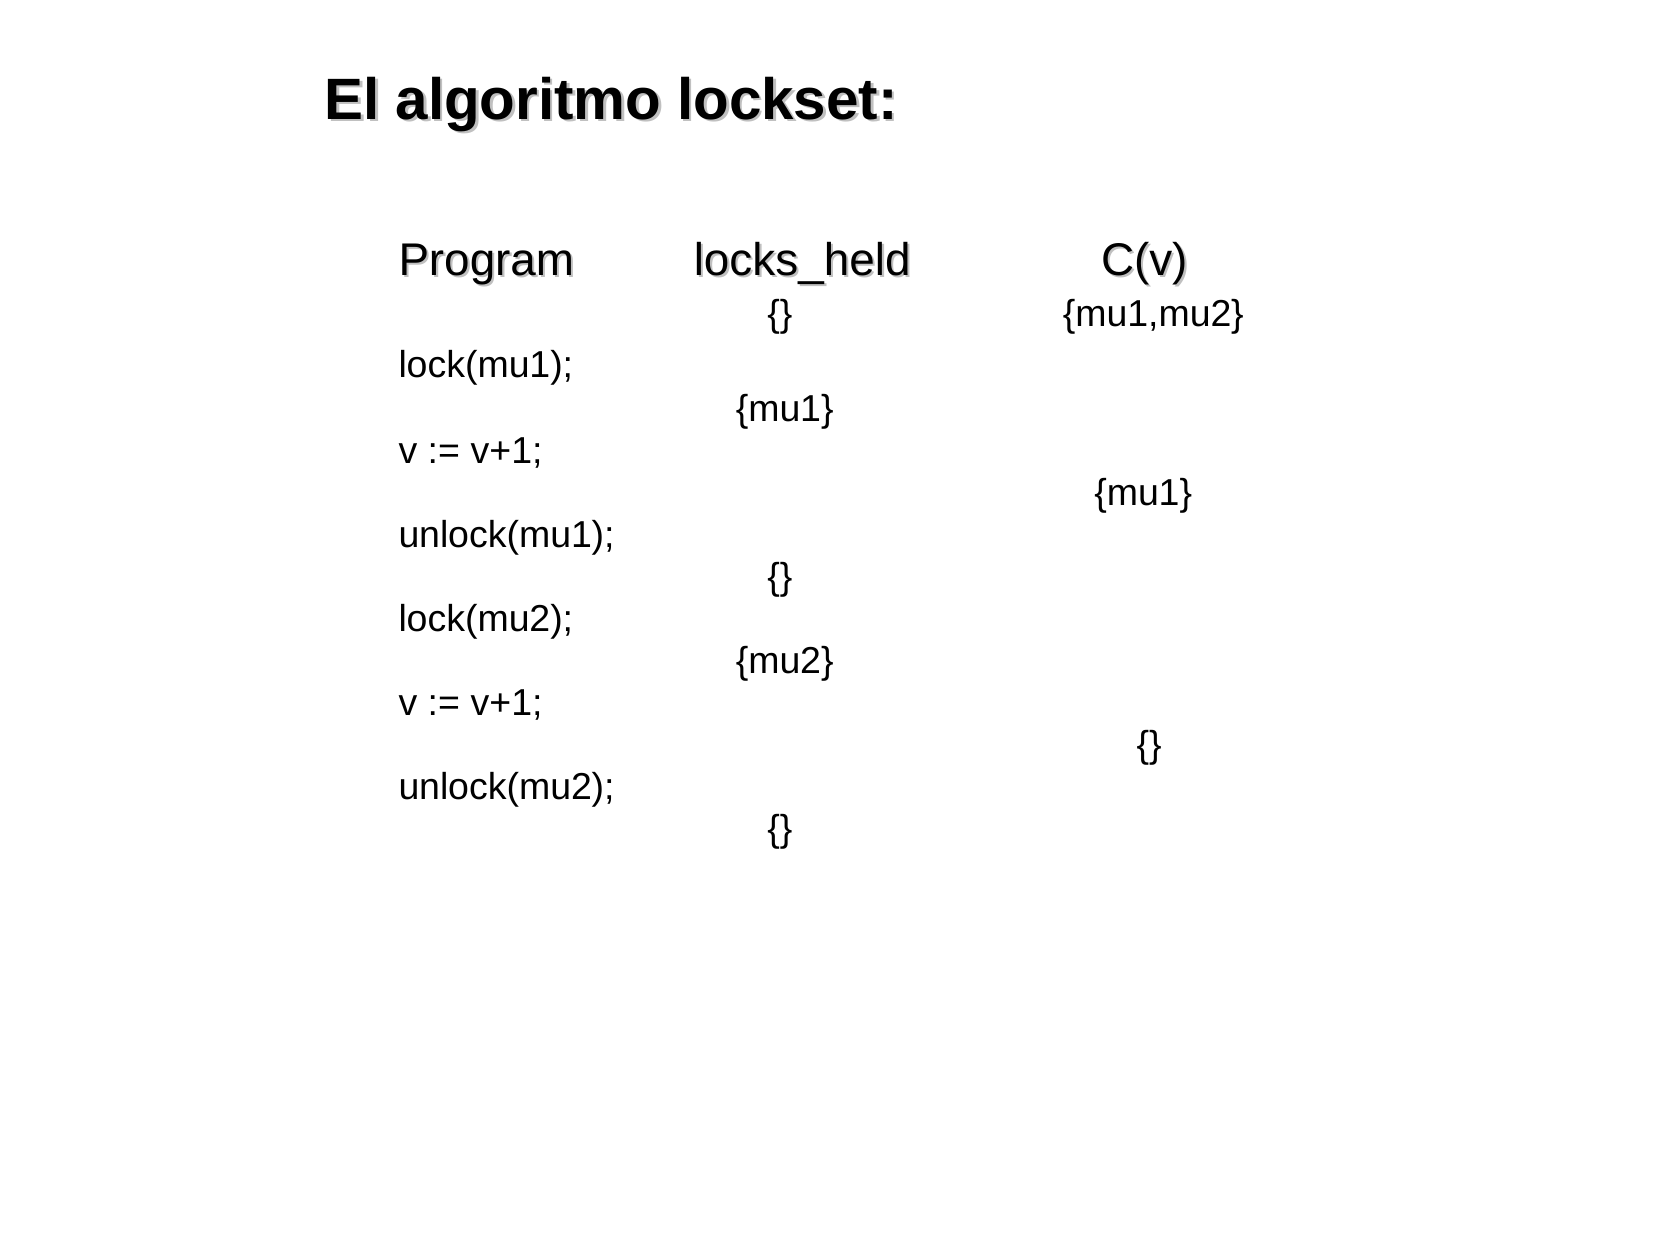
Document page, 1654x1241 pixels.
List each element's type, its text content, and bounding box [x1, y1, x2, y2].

text_box El algoritmo lockset: Program locks_held C(v) {} {mu1,mu2} lock(mu1); {mu1} v := v+1; {mu1} unlock(mu1); {} lock(mu2); {mu2} v := v+1; {} unlock(mu2); {} [309, 59, 1300, 1241]
